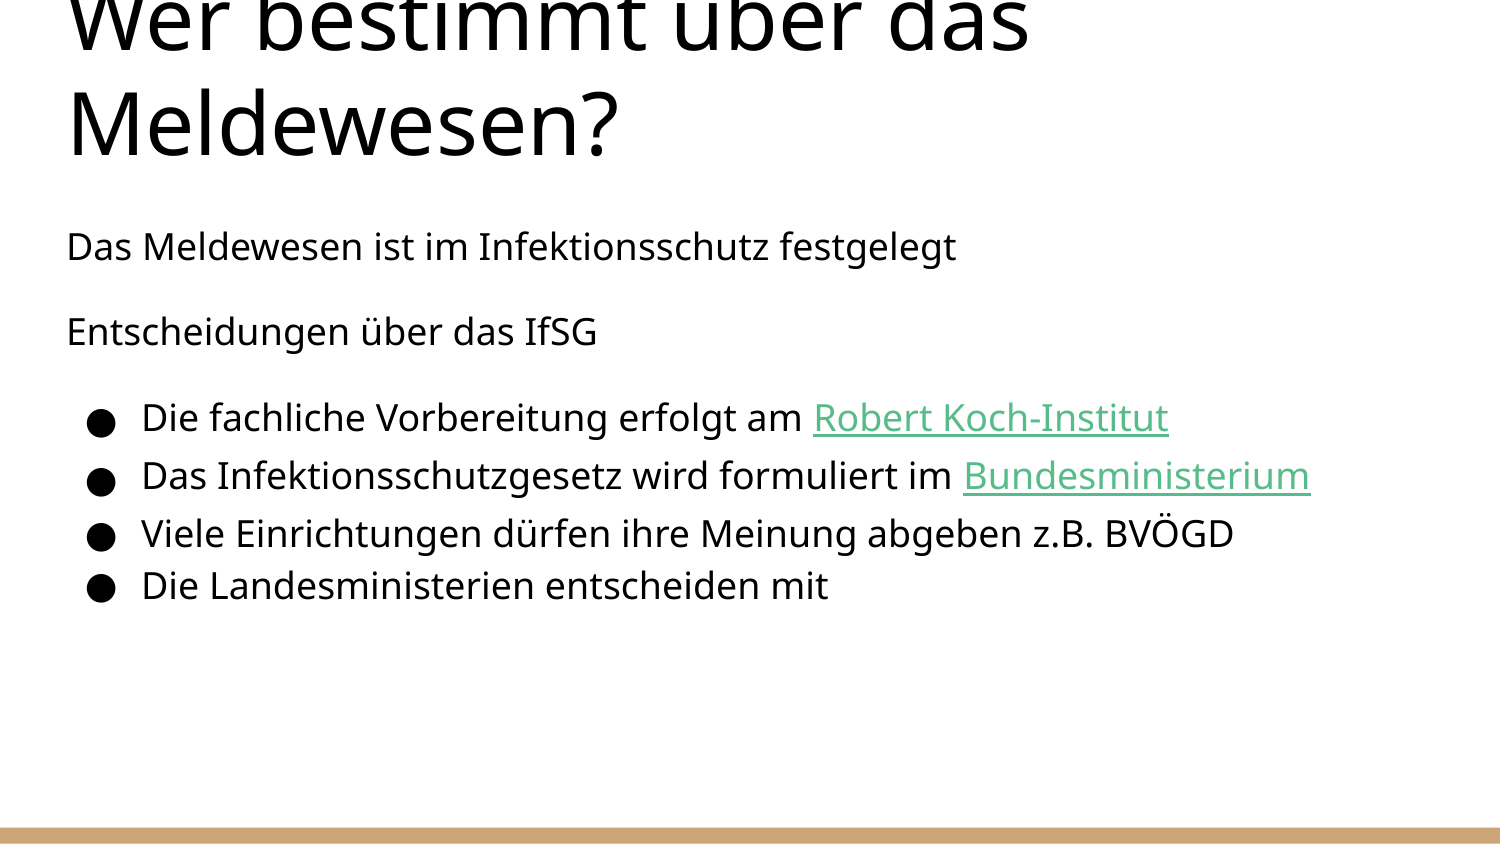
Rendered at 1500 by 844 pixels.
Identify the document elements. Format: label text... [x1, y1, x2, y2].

title Wer bestimmt über das Meldewesen? [51, 51, 1449, 189]
list Das Meldewesen ist im Infektionsschutz festgelegt Entscheidungen über das IfSG Die fachliche Vorbereitung erfolgt am Robert Koch-Institut Das Infektionsschutzgesetz wird formuliert im Bundesministerium Viele Einrichtungen dürfen ihre Meinung abgeben z.B. BVÖGD Die Landesministerien entscheiden mit [51, 200, 1449, 752]
